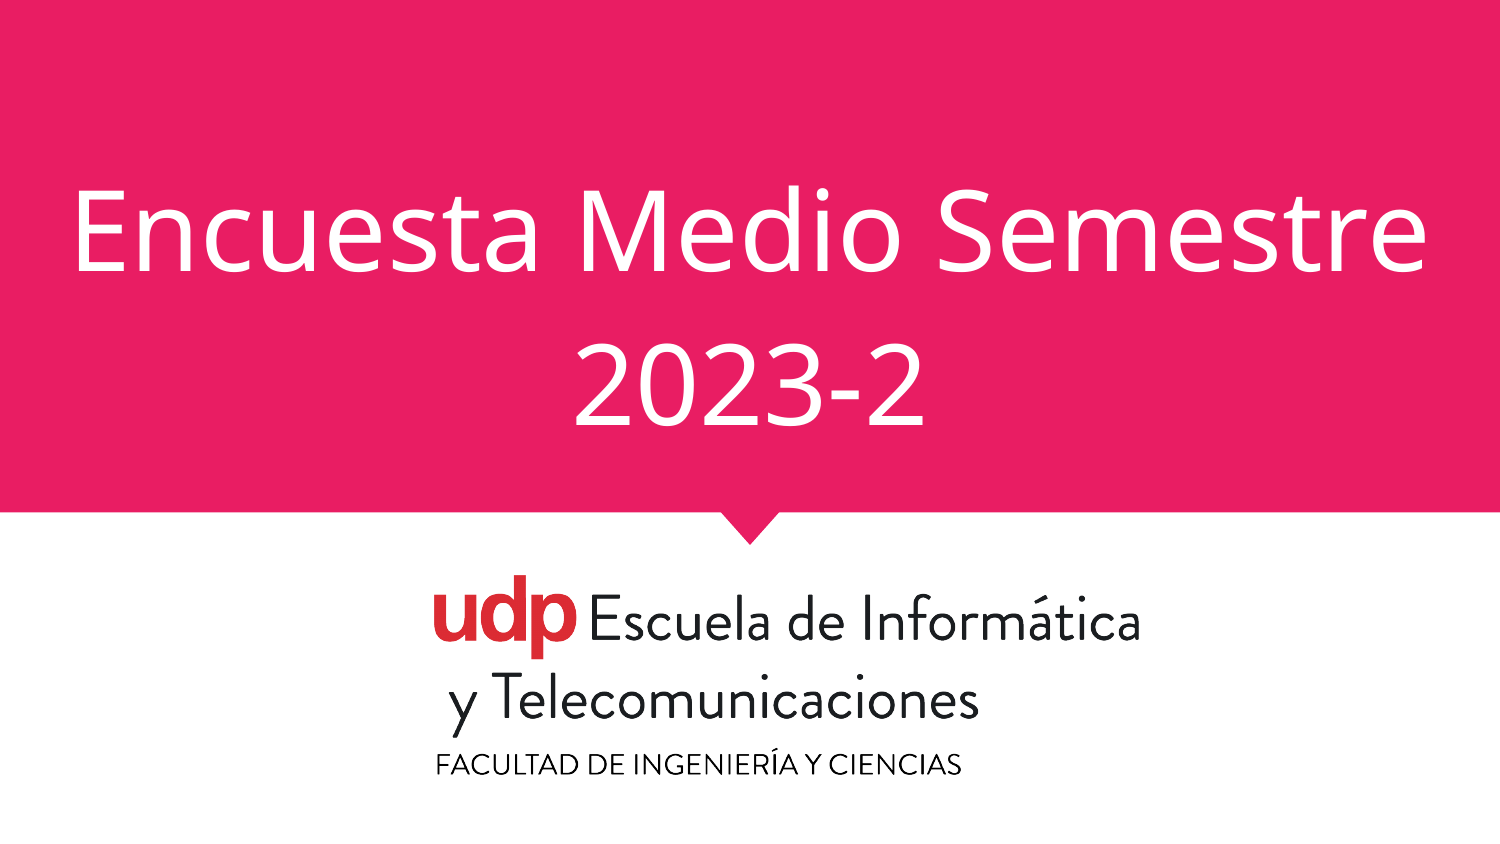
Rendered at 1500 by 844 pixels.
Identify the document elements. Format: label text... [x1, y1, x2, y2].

picture [434, 575, 1139, 775]
title Encuesta Medio Semestre 2023-2 [51, 136, 1449, 474]
